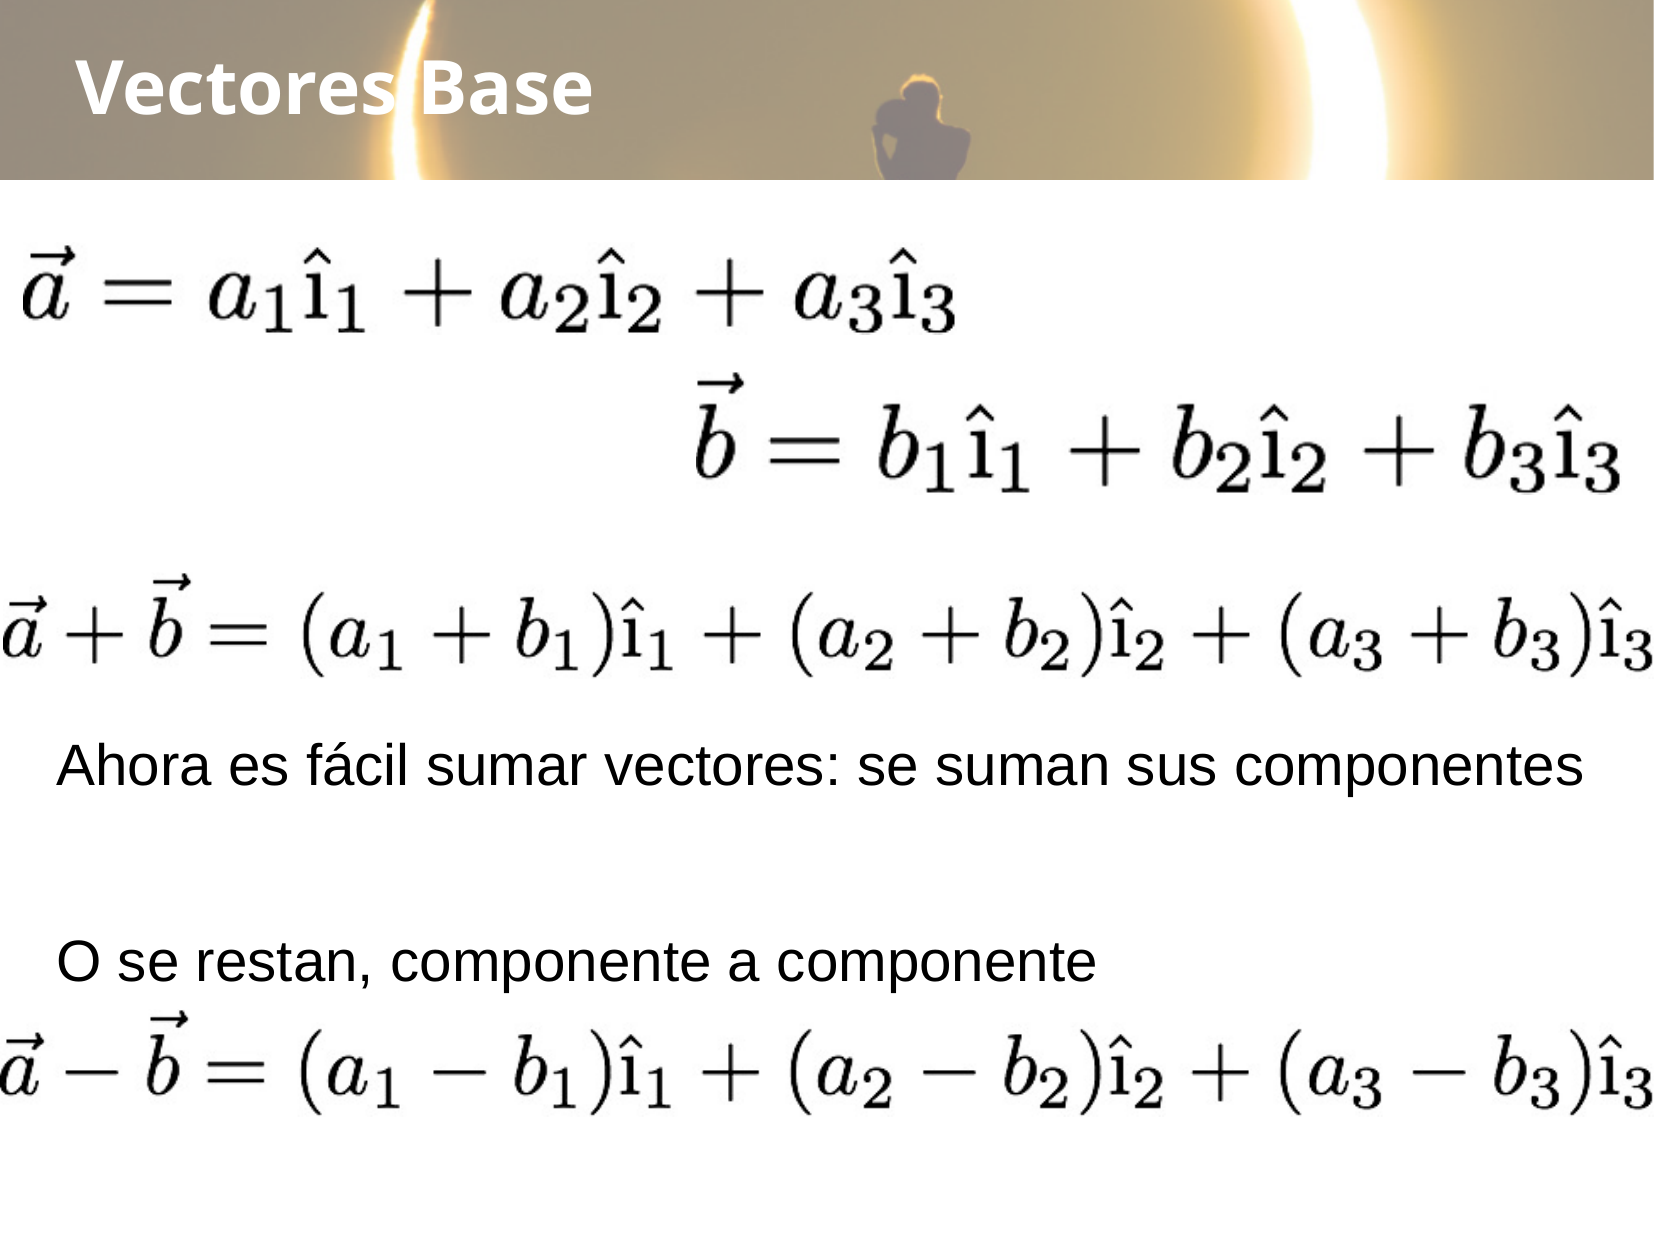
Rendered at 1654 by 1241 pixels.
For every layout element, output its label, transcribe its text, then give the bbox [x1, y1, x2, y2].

picture [3, 572, 1654, 680]
title Vectores Base [75, 19, 1563, 150]
text_box Ahora es fácil sumar vectores: se suman sus componentes O se restan, componente a componente [41, 726, 1602, 1002]
picture [23, 242, 957, 335]
picture [0, 1009, 1654, 1117]
picture [696, 371, 1622, 495]
picture [0, 0, 1654, 180]
